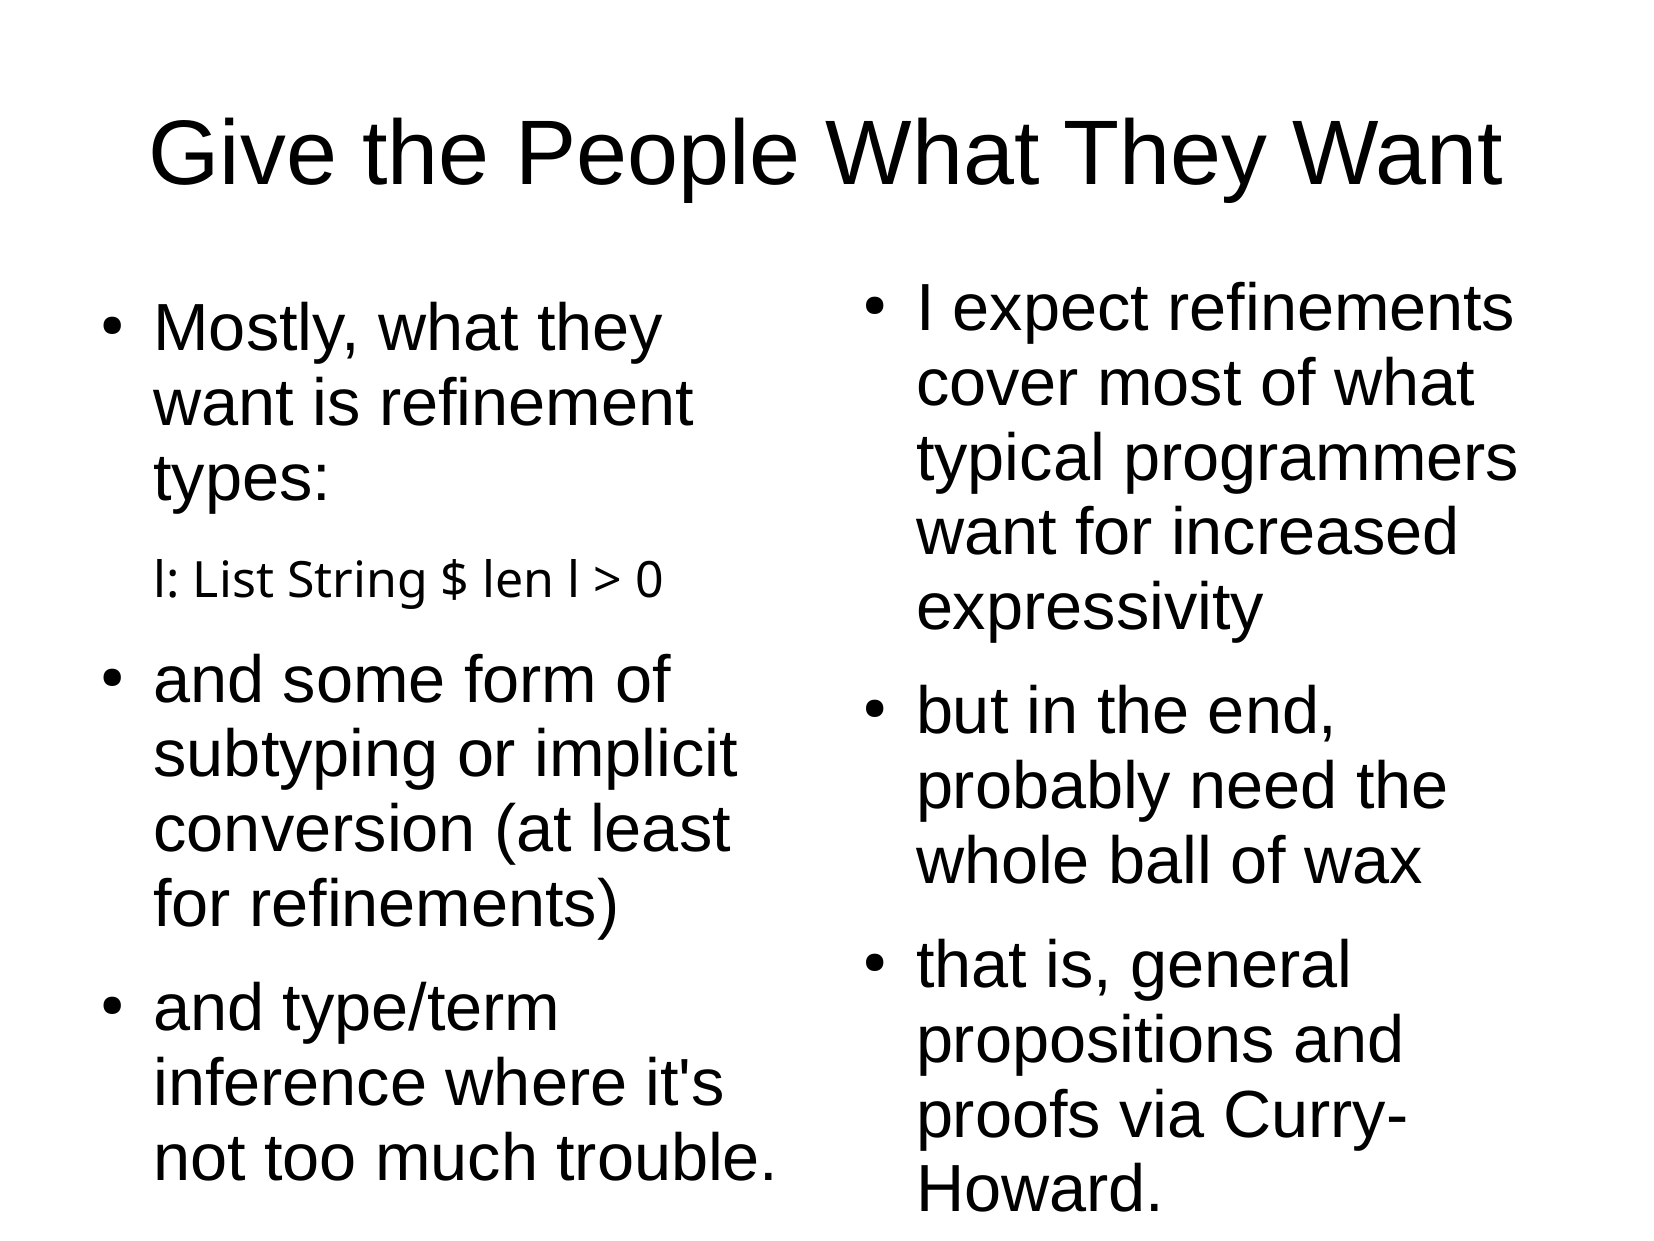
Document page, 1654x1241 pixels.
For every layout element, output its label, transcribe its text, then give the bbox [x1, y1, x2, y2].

list Mostly, what they want is refinement types: l: List String $ len l > 0 and some form of subtyping or implicit conversion (at least for refinements) and type/term inference where it's not too much trouble. [82, 290, 809, 1188]
list I expect refinements cover most of what typical programmers want for increased expressivity but in the end, probably need the whole ball of wax that is, general propositions and proofs via Curry-Howard. [845, 270, 1572, 1227]
title Give the People What They Want [82, 49, 1571, 257]
